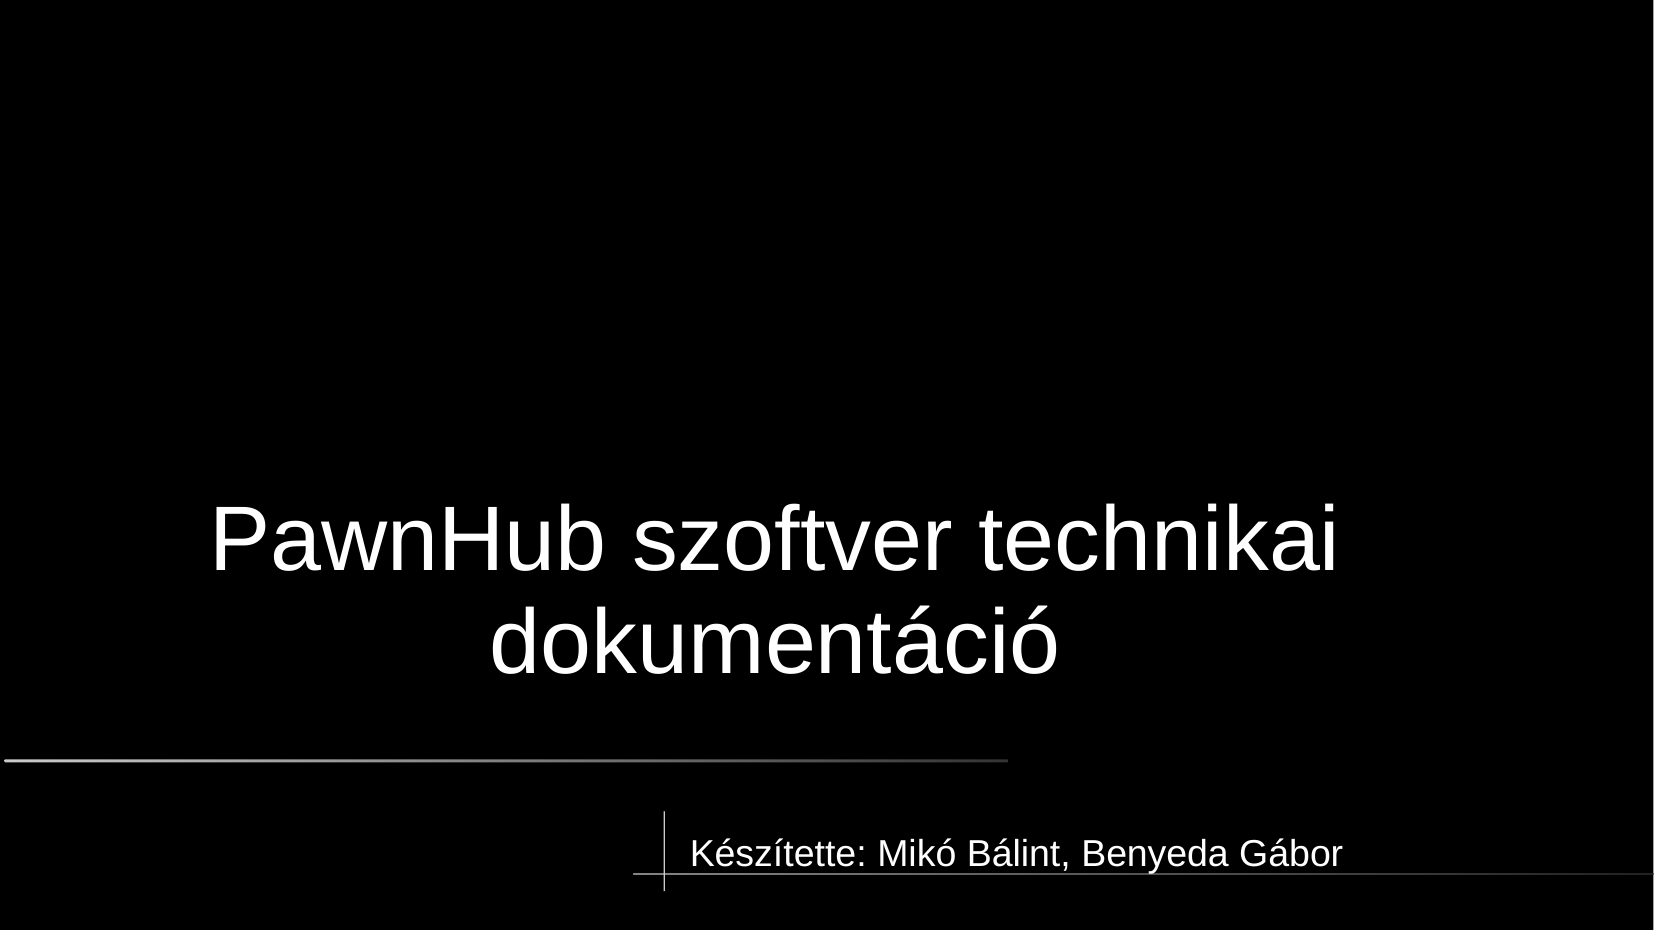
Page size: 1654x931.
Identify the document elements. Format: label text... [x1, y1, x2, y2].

title PawnHub szoftver technikai dokumentáció [37, 487, 1514, 693]
text_box Készítette: Mikó Bálint, Benyeda Gábor [675, 825, 1426, 924]
